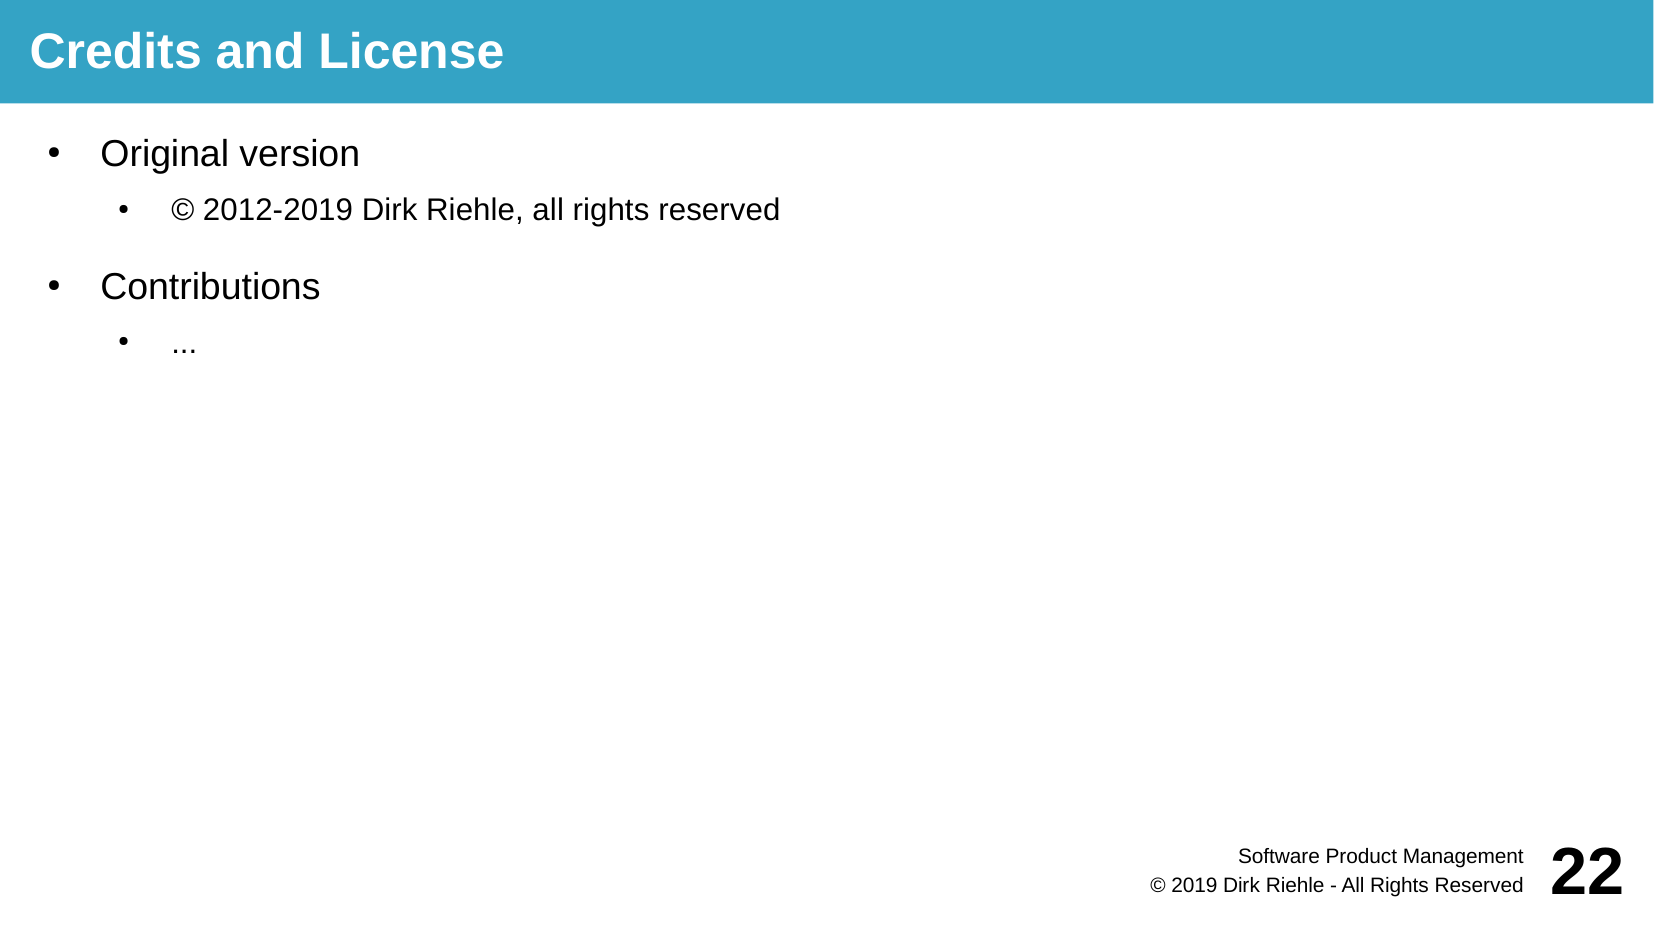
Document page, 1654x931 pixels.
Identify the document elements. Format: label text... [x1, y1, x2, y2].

title Credits and License [0, 0, 1654, 104]
list Original version © 2012-2019 Dirk Riehle, all rights reserved Contributions ... [29, 132, 1625, 813]
